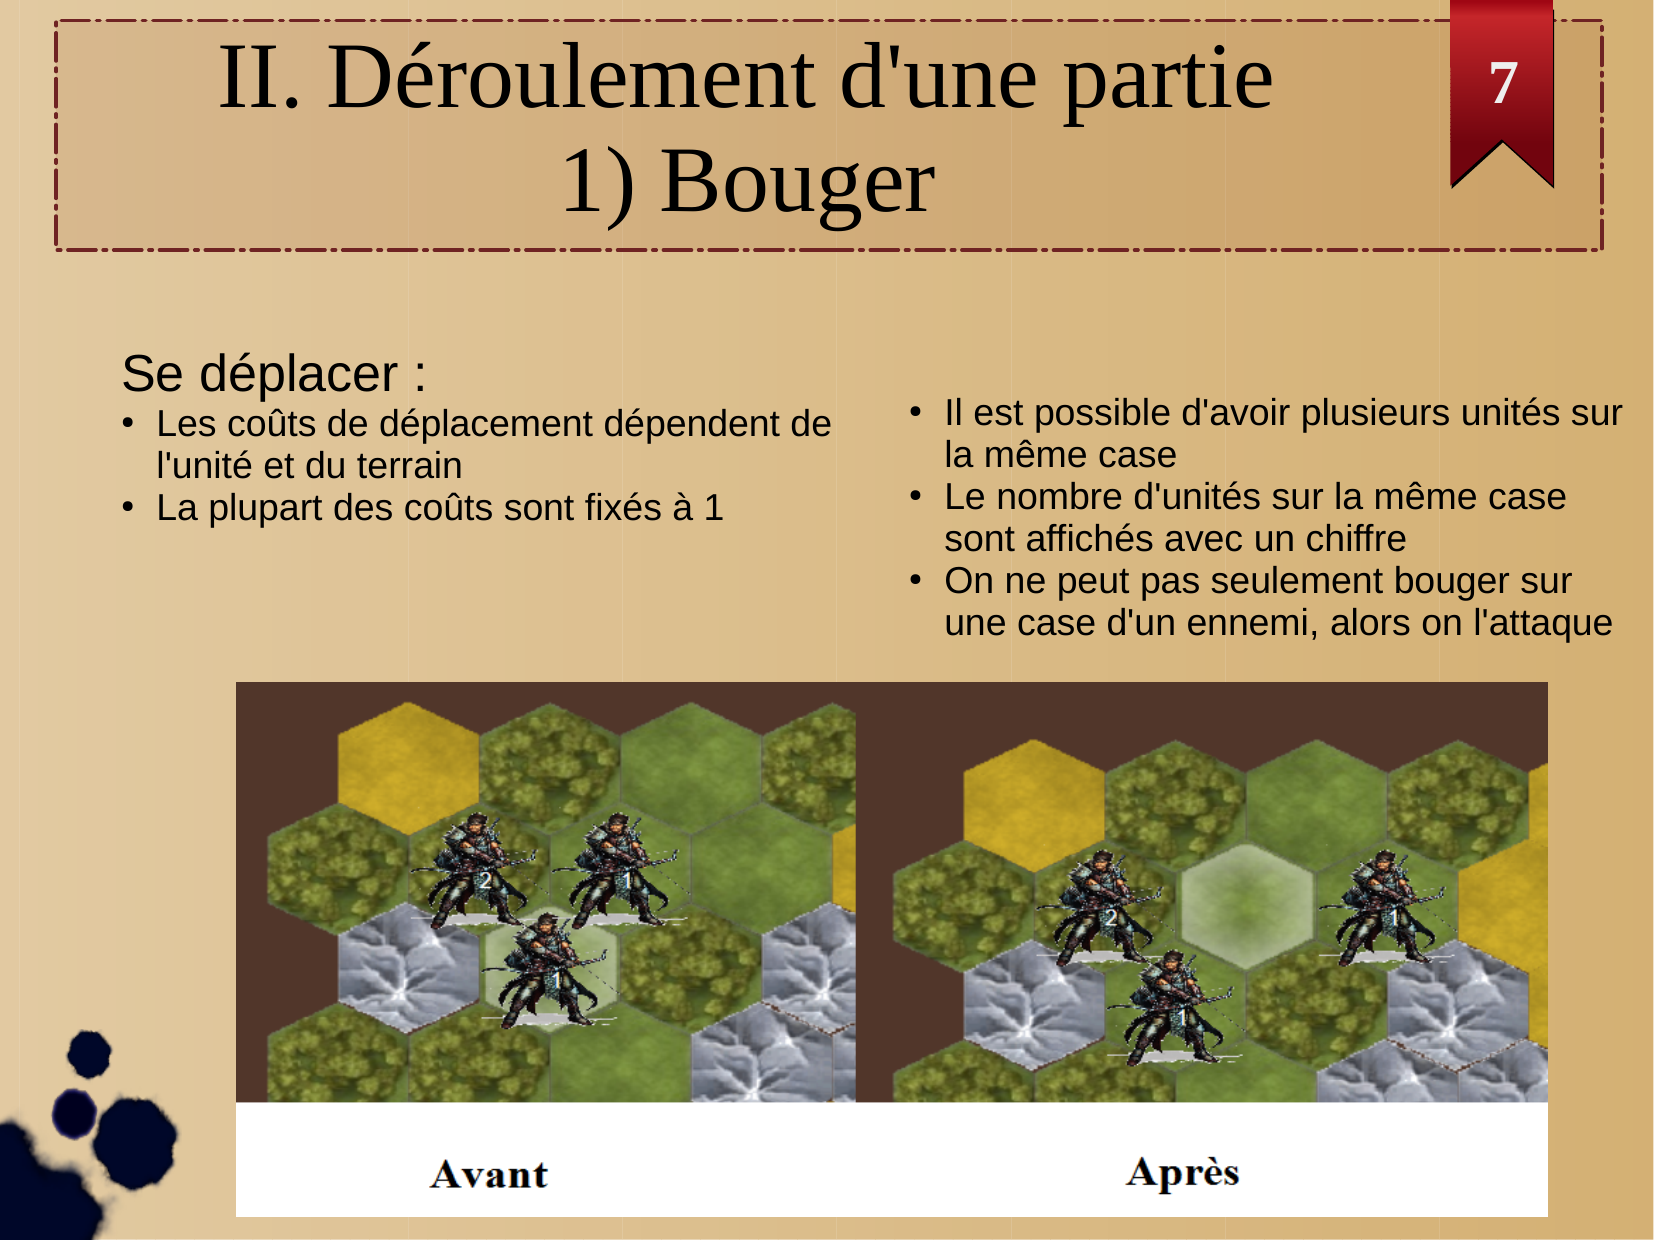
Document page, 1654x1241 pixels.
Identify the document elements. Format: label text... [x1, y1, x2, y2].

text_box Il est possible d'avoir plusieurs unités sur la même case Le nombre d'unités sur la même case sont affichés avec un chiffre On ne peut pas seulement bouger sur une case d'un ennemi, alors on l'attaque [894, 342, 1654, 652]
title II. Déroulement d'une partie 1) Bouger [82, 23, 1412, 335]
picture [236, 682, 1548, 1217]
text_box Se déplacer : Les coûts de déplacement dépendent de l'unité et du terrain La plupart des coûts sont fixés à 1 [106, 337, 910, 579]
